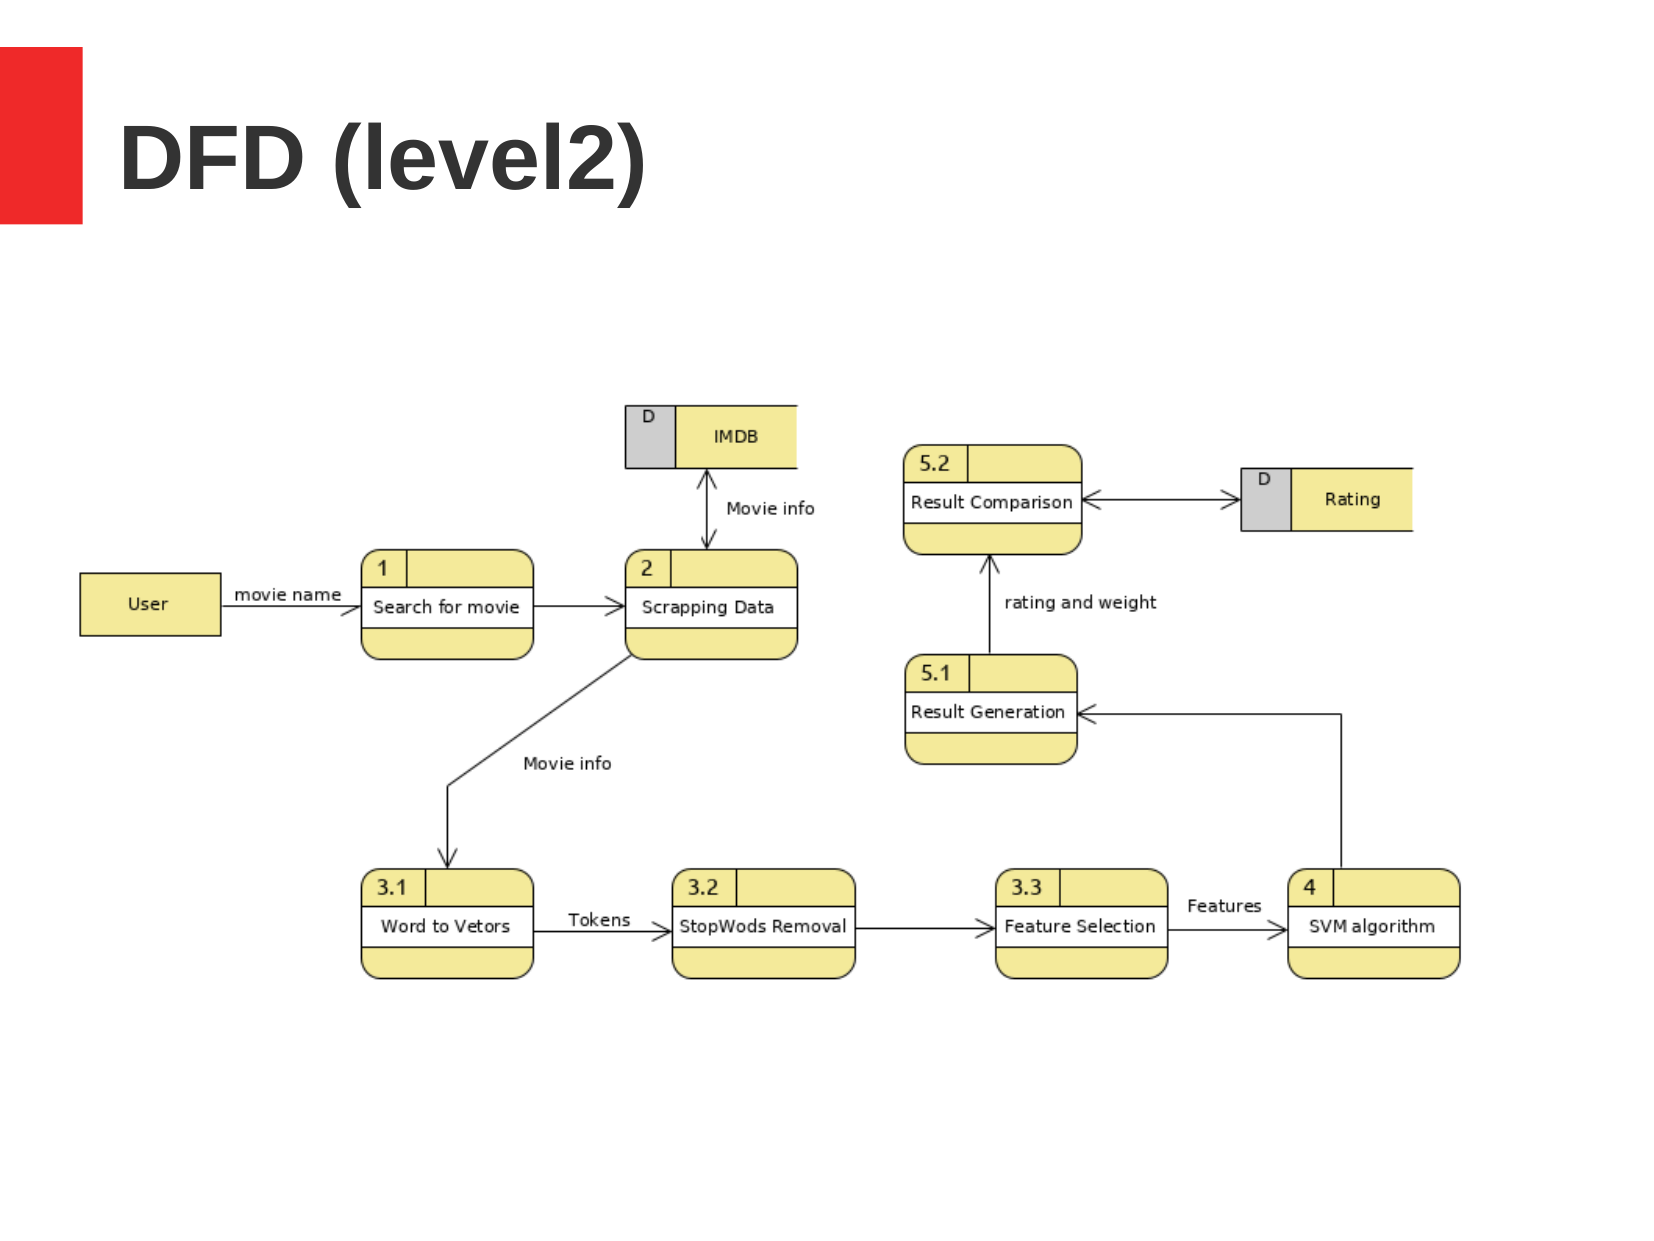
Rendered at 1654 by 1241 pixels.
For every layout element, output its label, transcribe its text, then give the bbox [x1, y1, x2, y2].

picture [0, 324, 1622, 1075]
text_box DFD (level2) [118, 49, 1571, 257]
